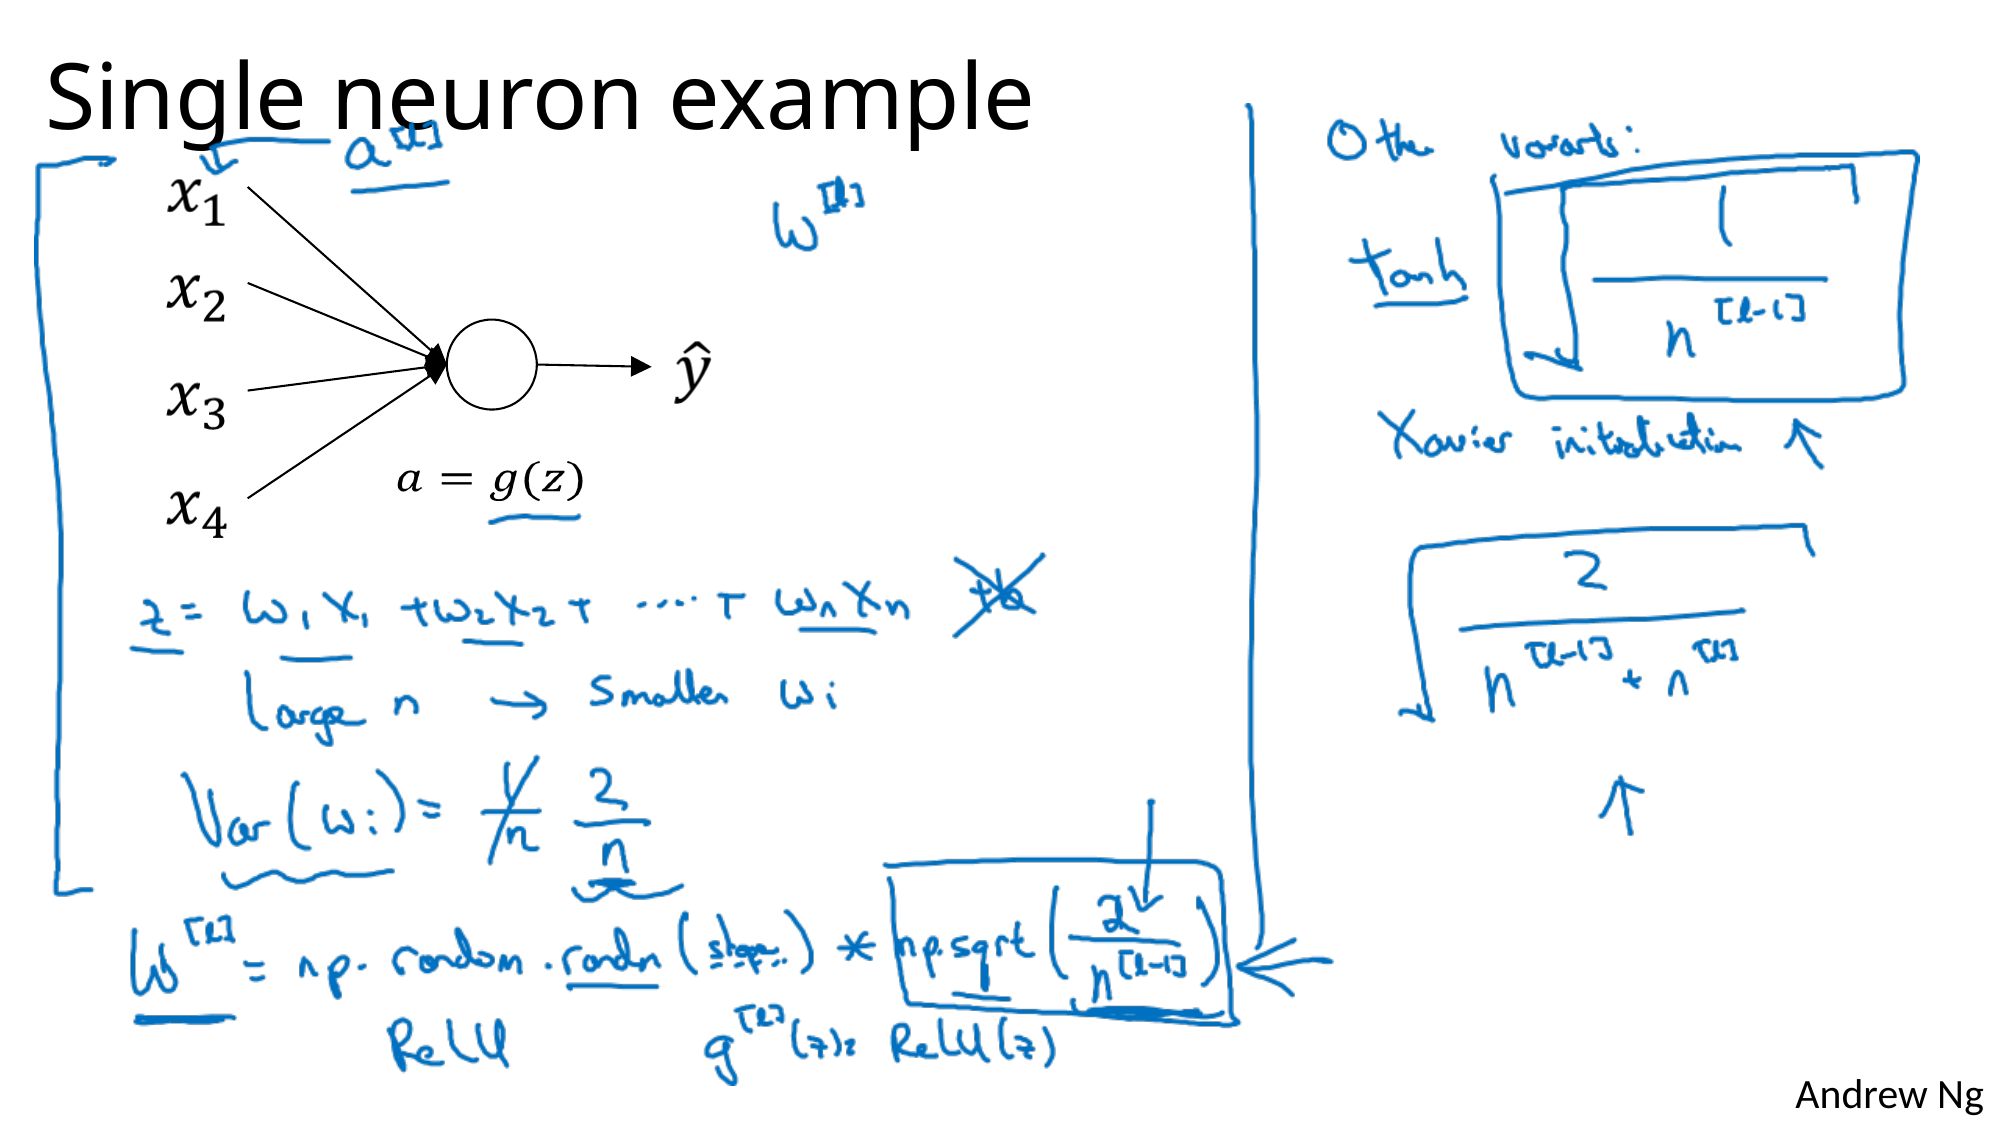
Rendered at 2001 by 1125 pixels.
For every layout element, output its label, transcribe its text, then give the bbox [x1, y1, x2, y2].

title Single neuron example [30, 29, 1755, 248]
picture [34, 103, 1920, 1086]
